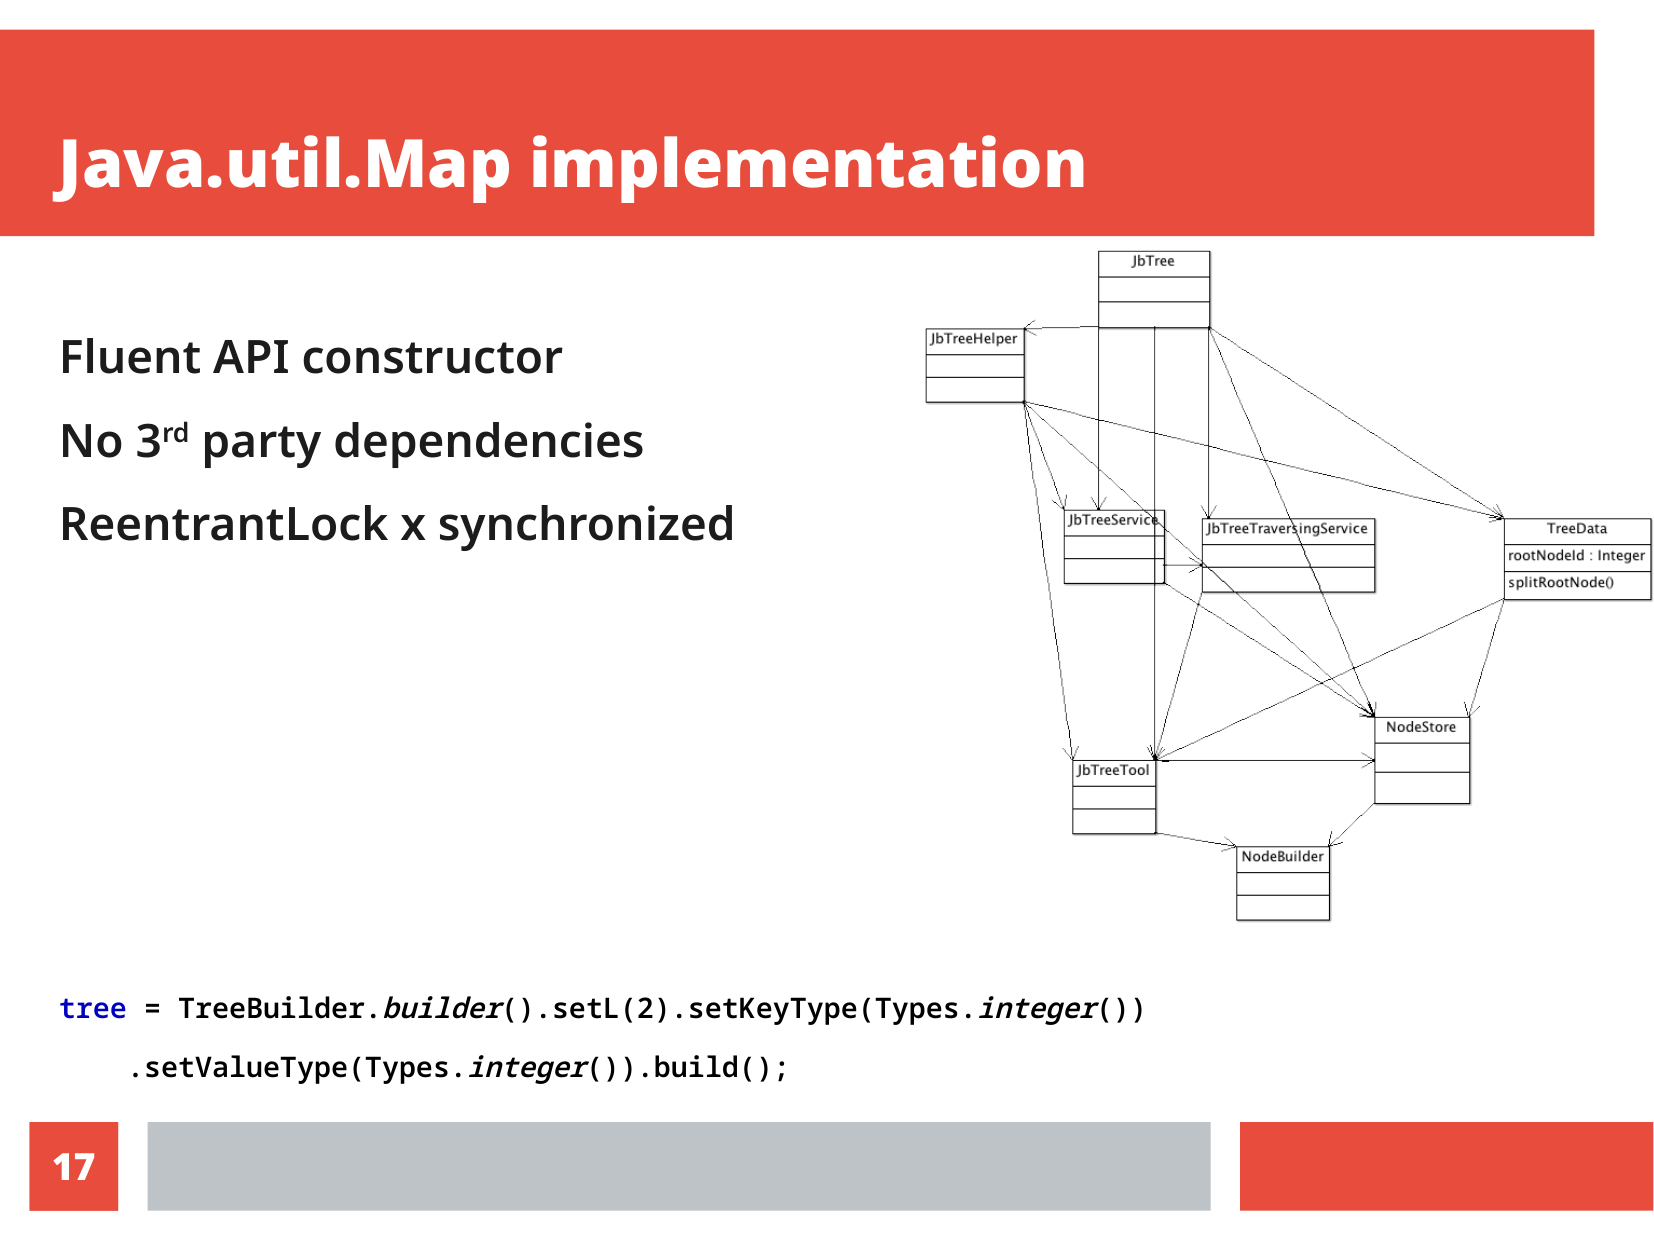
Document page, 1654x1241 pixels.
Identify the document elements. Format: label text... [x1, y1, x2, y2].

picture [891, 242, 1654, 980]
title Java.util.Map implementation [59, 59, 1595, 207]
list Fluent API constructor No 3rd party dependencies ReentrantLock x synchronized tree = TreeBuilder.builder().setL(2).setKeyType(Types.integer()) .setValueType(Types.integer()).build(); [59, 324, 1565, 1093]
